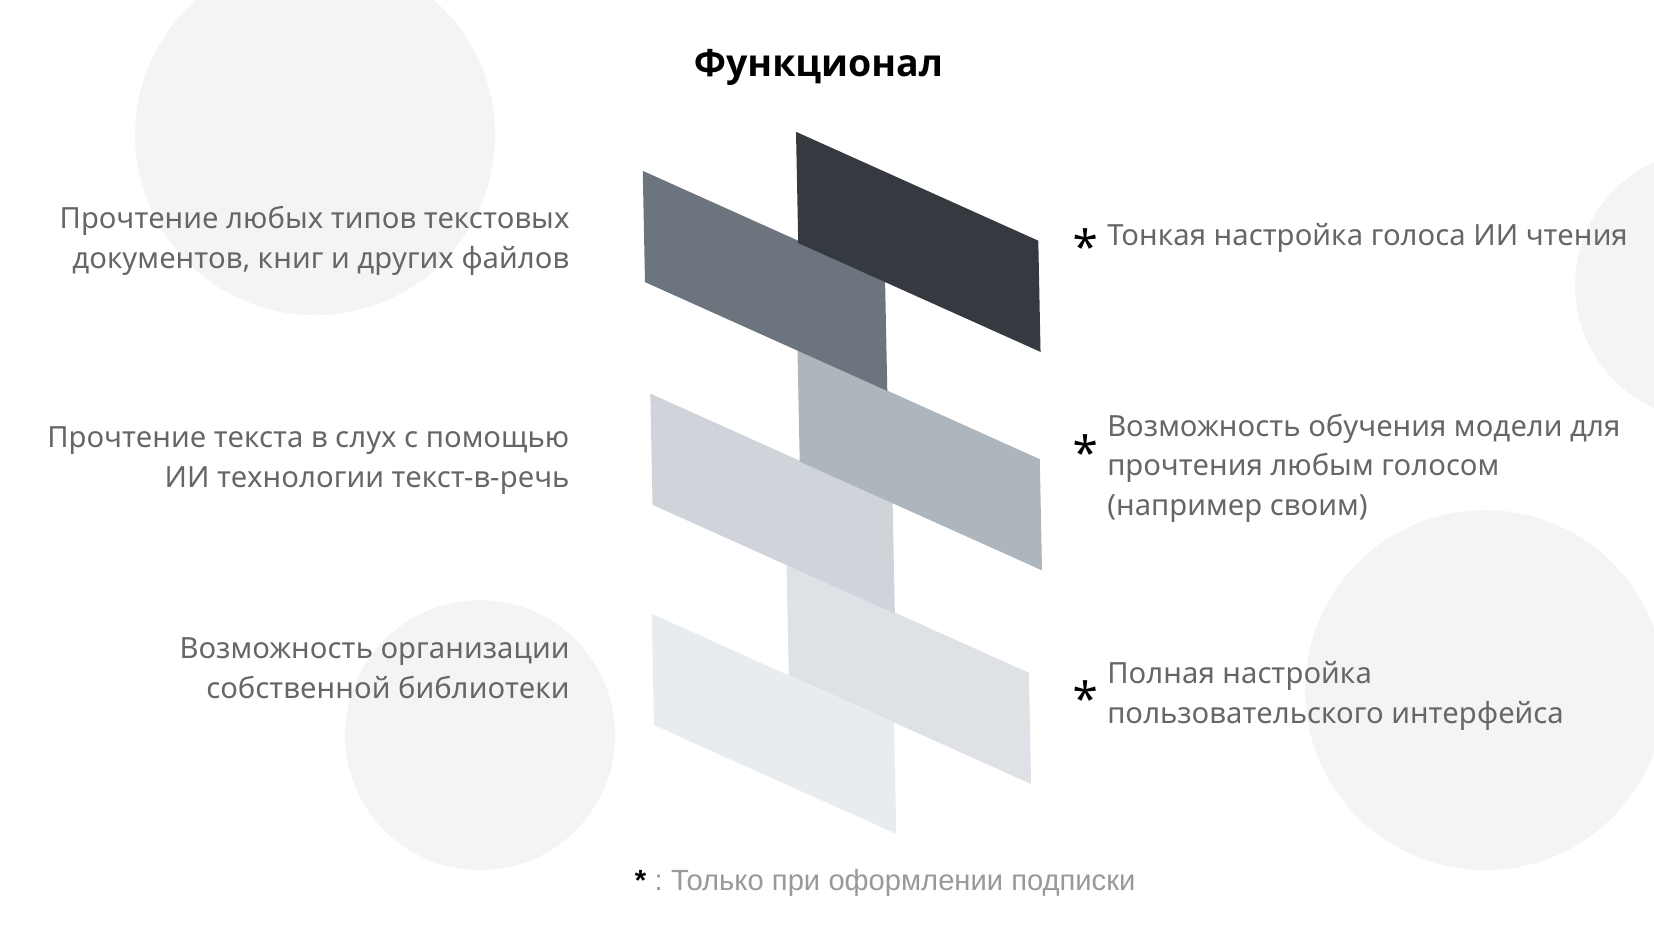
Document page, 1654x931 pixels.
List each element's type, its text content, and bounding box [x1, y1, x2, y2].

text_box * [1057, 413, 1123, 493]
text_box Тонкая настройка голоса ИИ чтения [1092, 206, 1648, 330]
text_box Возможность обучения модели для прочтения любым голосом (например своим) [1092, 397, 1648, 532]
text_box Функционал [679, 29, 980, 96]
text_box Прочтение текста в слух с помощью ИИ технологии текст-в-речь [29, 408, 585, 532]
text_box Прочтение любых типов текстовых документов, книг и других файлов [29, 190, 585, 313]
text_box Полная настройка пользовательского интерфейса [1092, 644, 1648, 768]
text_box * : Только при оформлении подписки [620, 856, 1151, 904]
text_box * [1057, 658, 1092, 739]
text_box * [1057, 206, 1092, 287]
text_box Возможность организации собственной библиотеки [29, 620, 585, 743]
